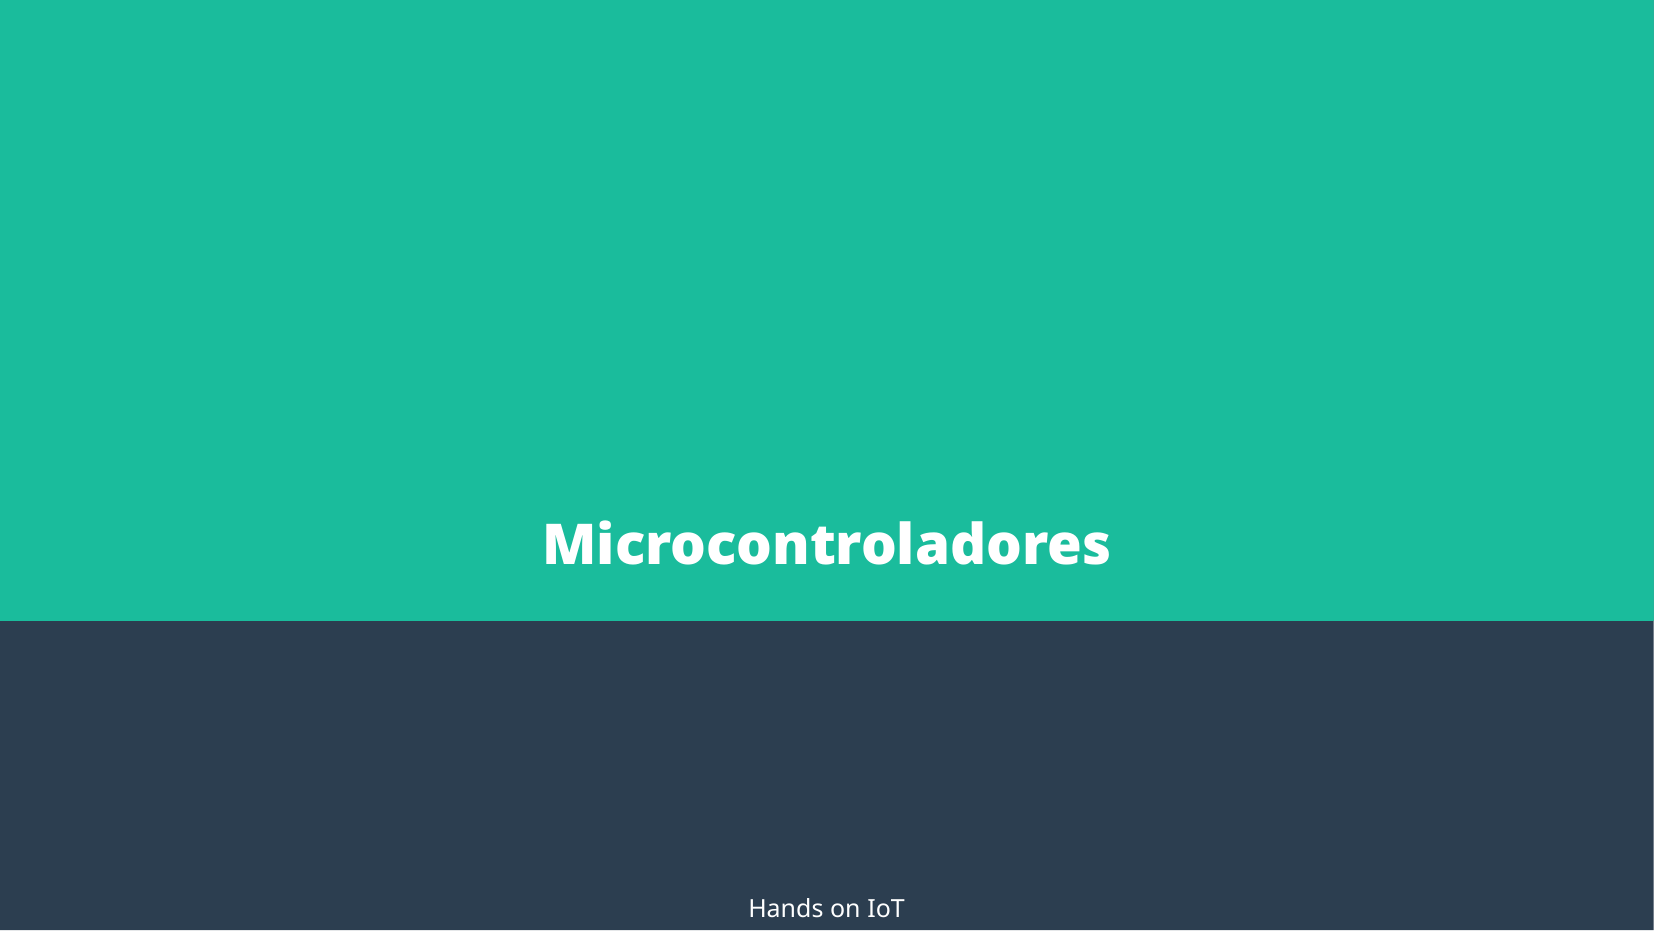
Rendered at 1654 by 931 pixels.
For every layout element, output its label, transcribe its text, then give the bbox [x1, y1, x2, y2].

title Microcontroladores [59, 465, 1595, 583]
